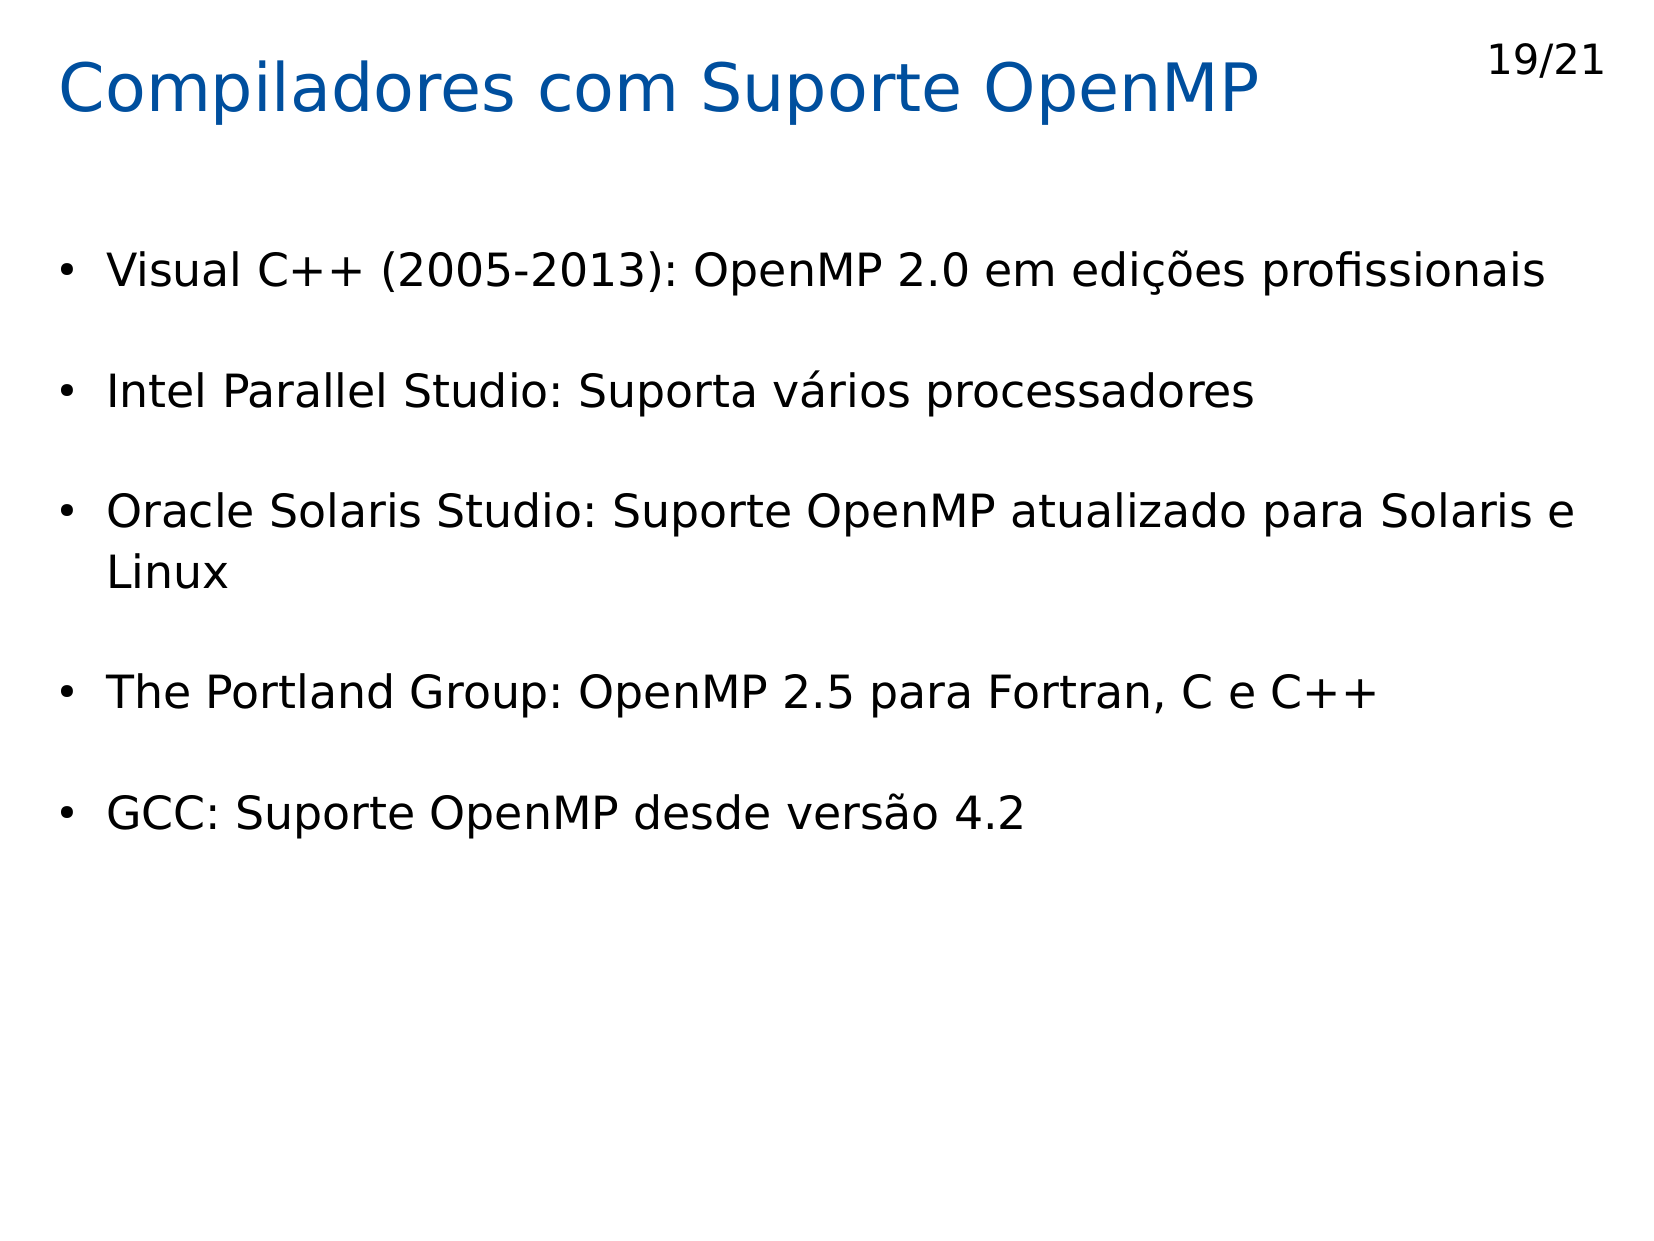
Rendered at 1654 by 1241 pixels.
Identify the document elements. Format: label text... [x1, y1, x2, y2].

list Visual C++ (2005-2013): OpenMP 2.0 em edições profissionais Intel Parallel Studio: Suporta vários processadores Oracle Solaris Studio: Suporte OpenMP atualizado para Solaris e Linux The Portland Group: OpenMP 2.5 para Fortran, C e C++ GCC: Suporte OpenMP desde versão 4.2 [59, 236, 1595, 1211]
title Compiladores com Suporte OpenMP [59, 29, 1506, 148]
